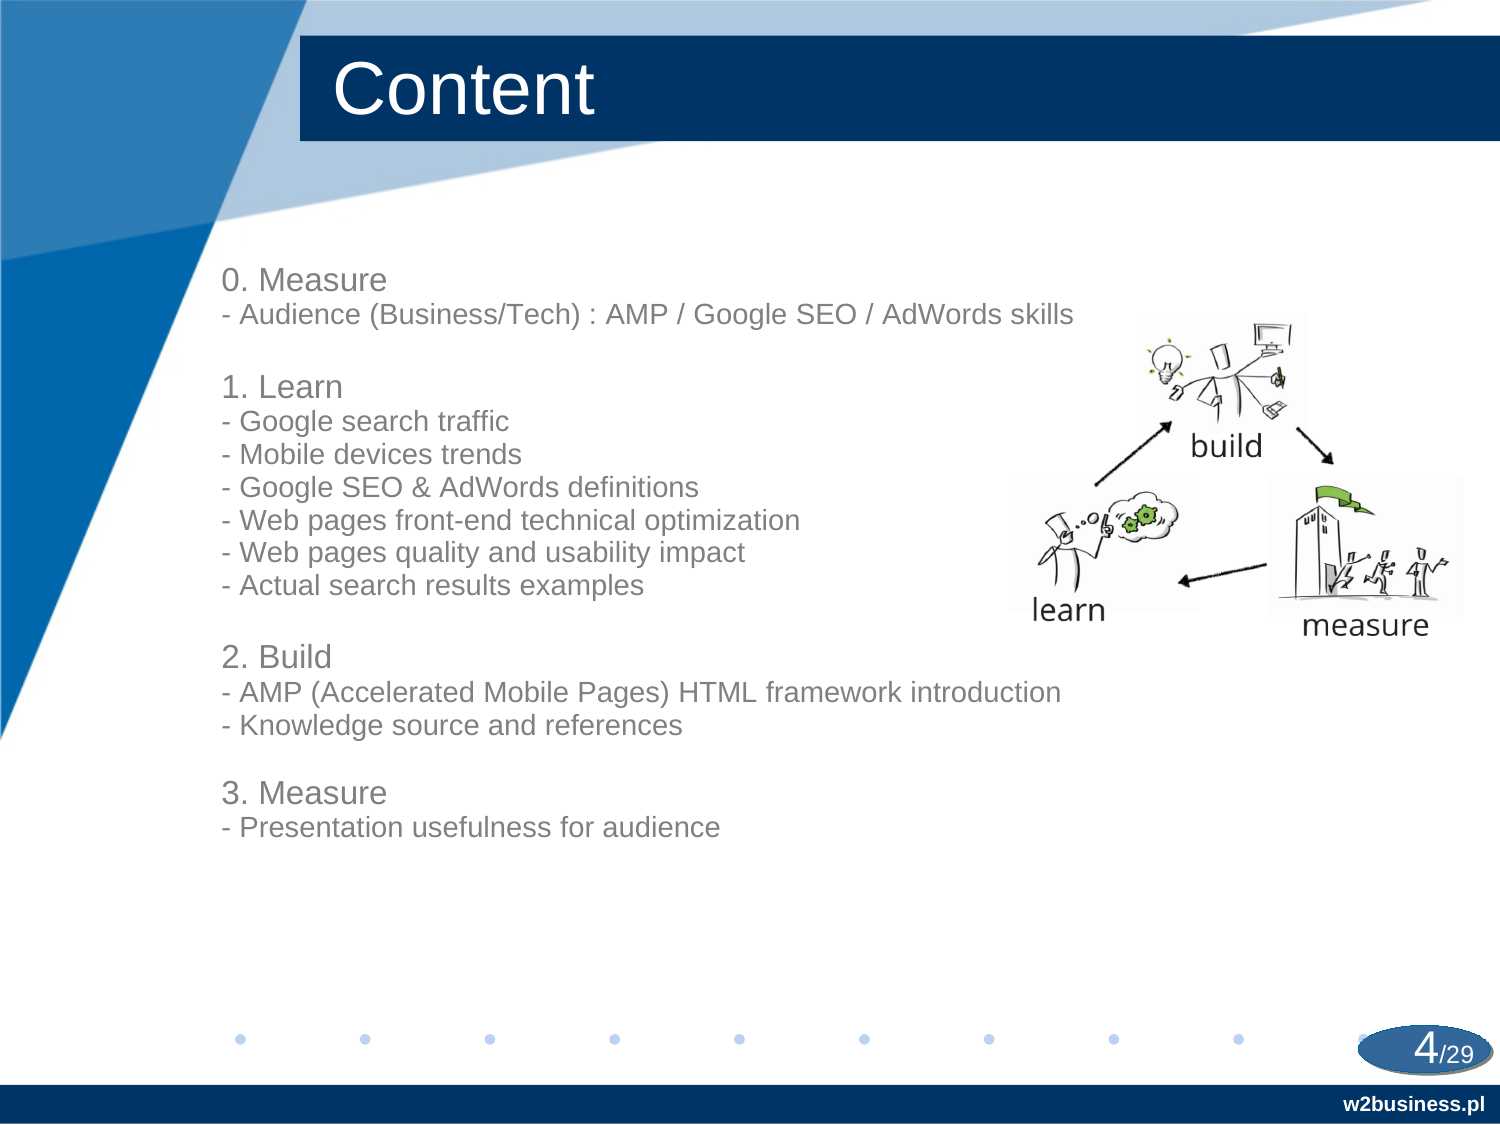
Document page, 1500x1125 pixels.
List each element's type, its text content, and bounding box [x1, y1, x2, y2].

text_box 0. Measure - Audience (Business/Tech) : AMP / Google SEO / AdWords skills 1. Learn - Google search traffic - Mobile devices trends - Google SEO & AdWords definitions - Web pages front-end technical optimization - Web pages quality and usability impact - Actual search results examples 2. Build - AMP (Accelerated Mobile Pages) HTML framework introduction - Knowledge source and references 3. Measure - Presentation usefulness for audience [206, 253, 1117, 853]
title Content [300, 35, 1500, 142]
picture [0, 0, 1500, 842]
